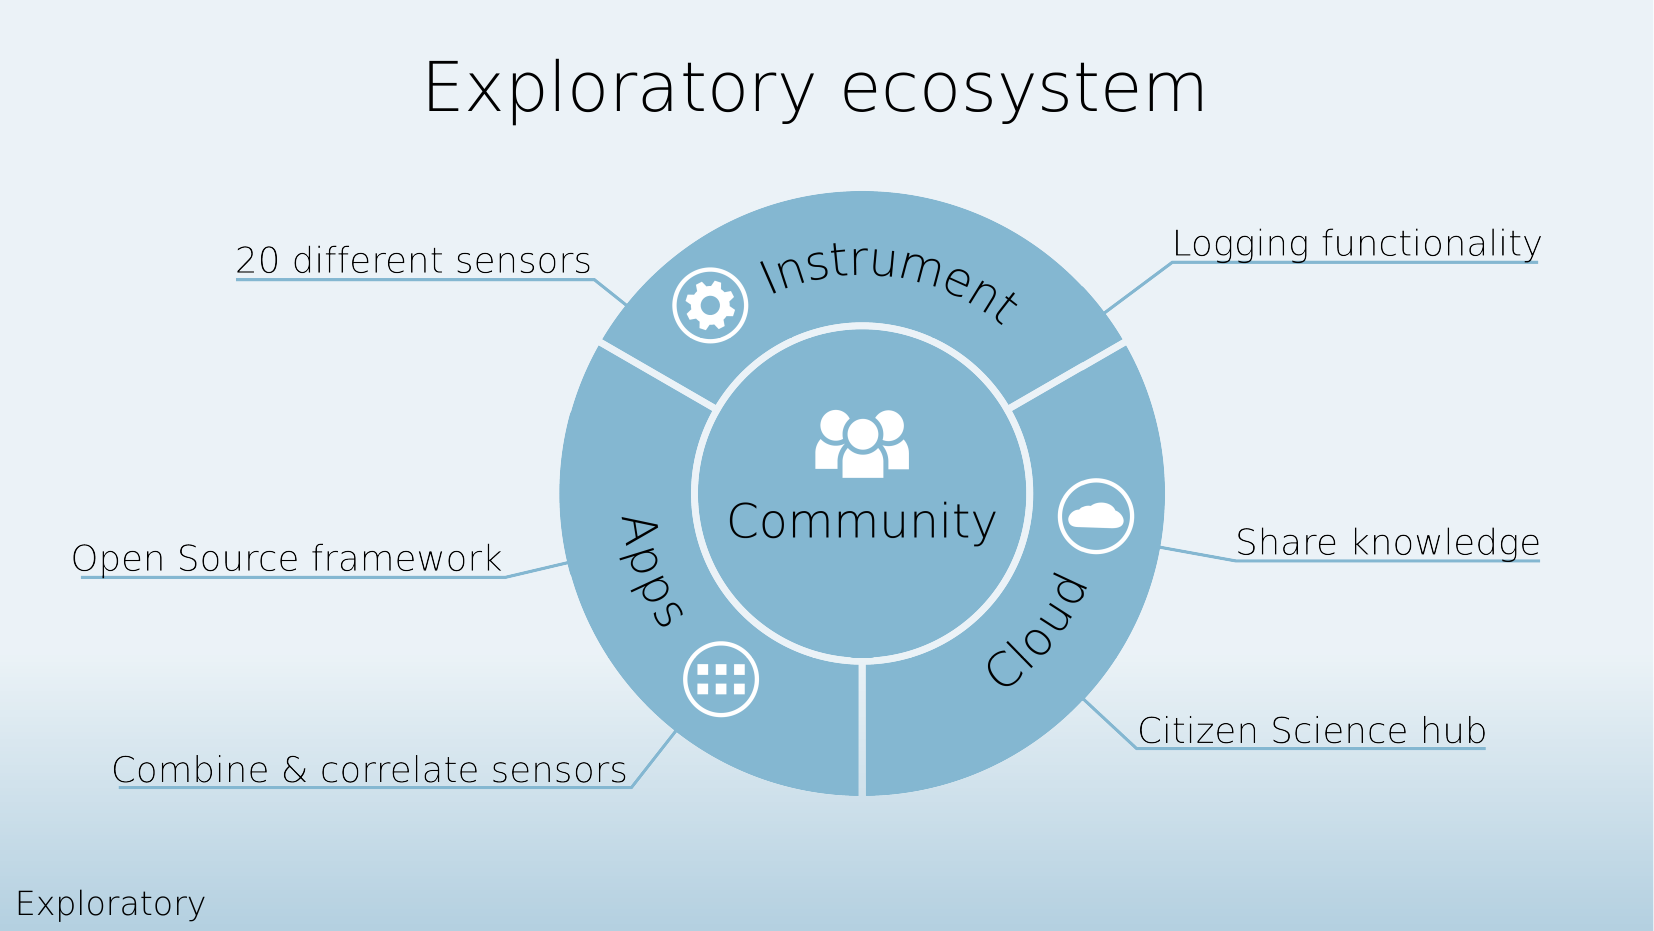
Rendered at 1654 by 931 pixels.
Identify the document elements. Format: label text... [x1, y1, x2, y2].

picture [58, 177, 1595, 808]
title Exploratory ecosystem [82, 37, 1571, 177]
